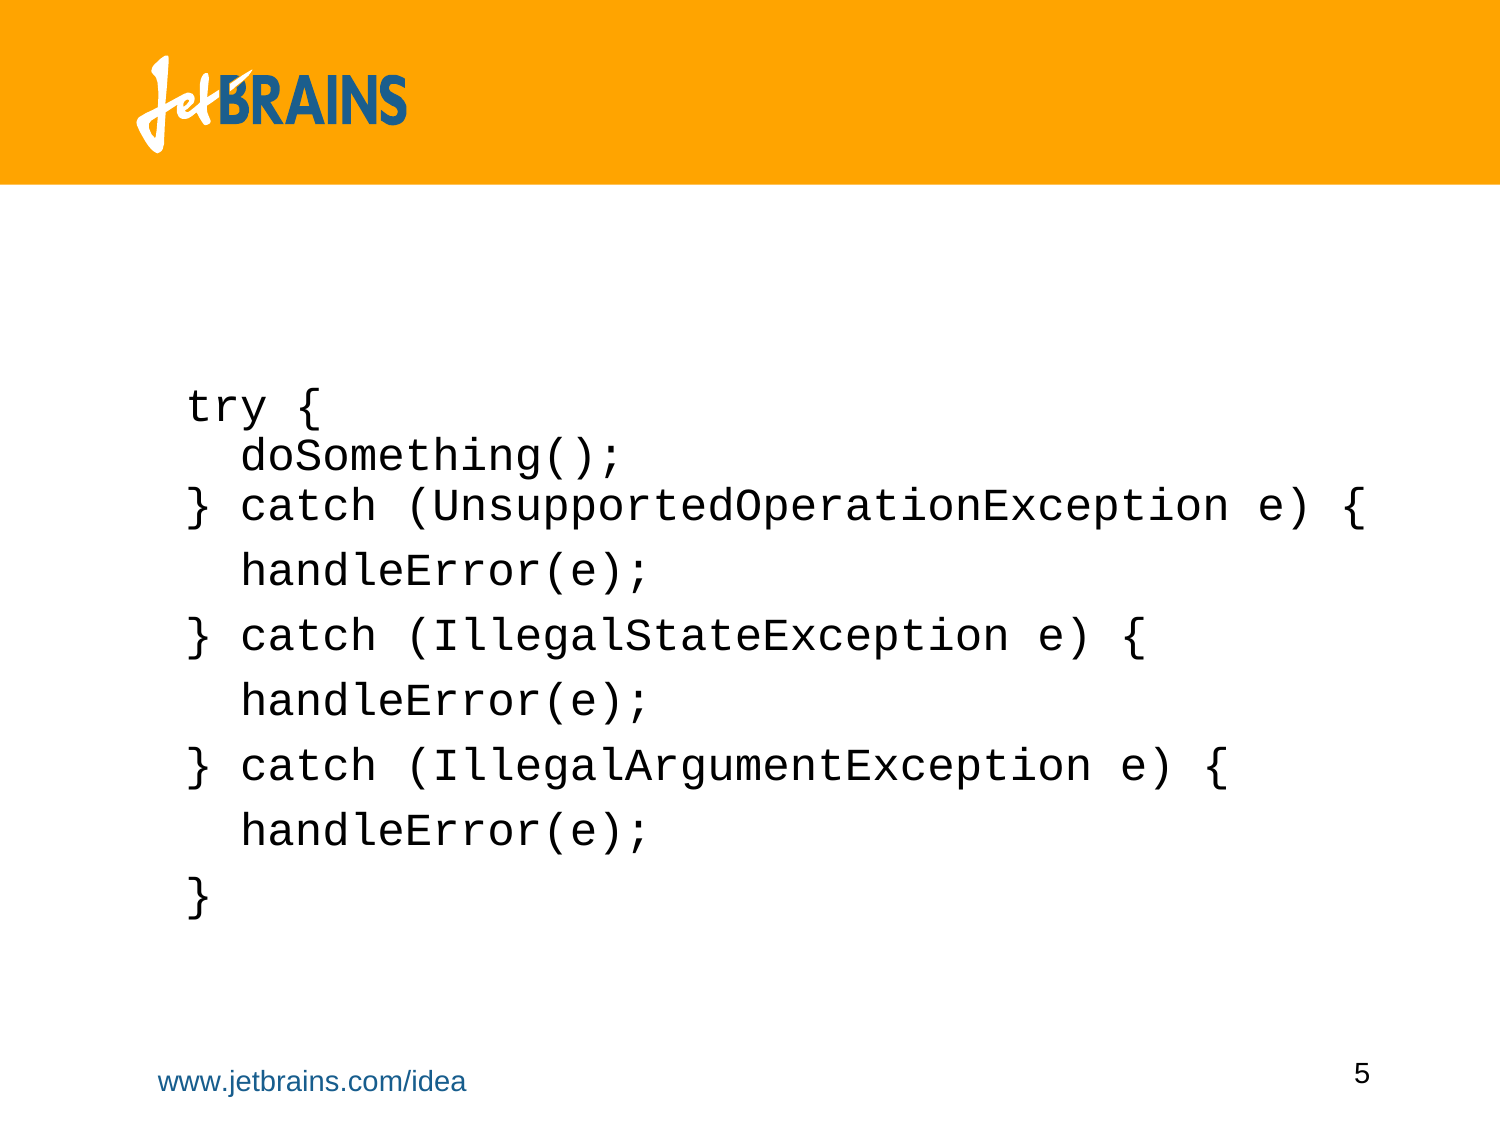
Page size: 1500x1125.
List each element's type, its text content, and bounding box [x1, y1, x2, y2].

subtitle try { doSomething(); } catch (UnsupportedOperationException e) { handleError(e); } catch (IllegalStateException e) { handleError(e); } catch (IllegalArgumentException e) { handleError(e); } [75, 324, 1463, 978]
